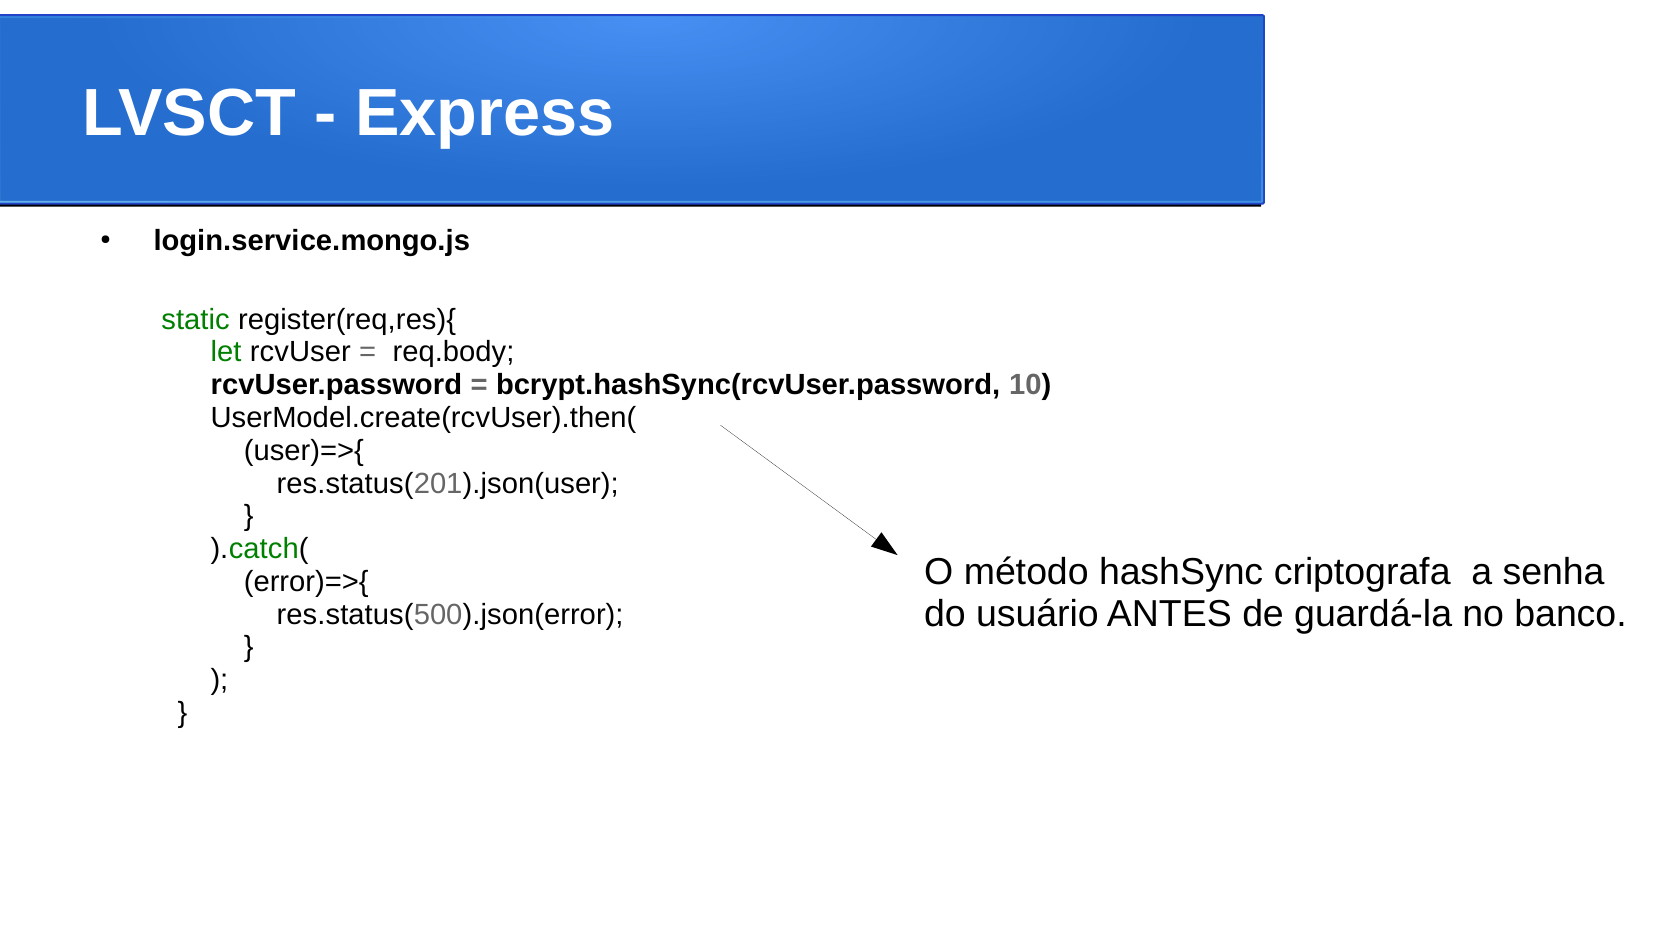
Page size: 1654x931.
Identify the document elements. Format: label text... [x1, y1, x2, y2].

text_box static register(req,res){ let rcvUser = req.body; rcvUser.password = bcrypt.hashSync(rcvUser.password, 10) UserModel.create(rcvUser).then( (user)=>{ res.status(201).json(user); } ).catch( (error)=>{ res.status(500).json(error); } ); } [129, 295, 1453, 737]
text_box O método hashSync criptografa a senha do usuário ANTES de guardá-la no banco. [909, 543, 1643, 643]
title LVSCT - Express [82, 35, 1235, 189]
list login.service.mongo.js [82, 224, 1571, 764]
